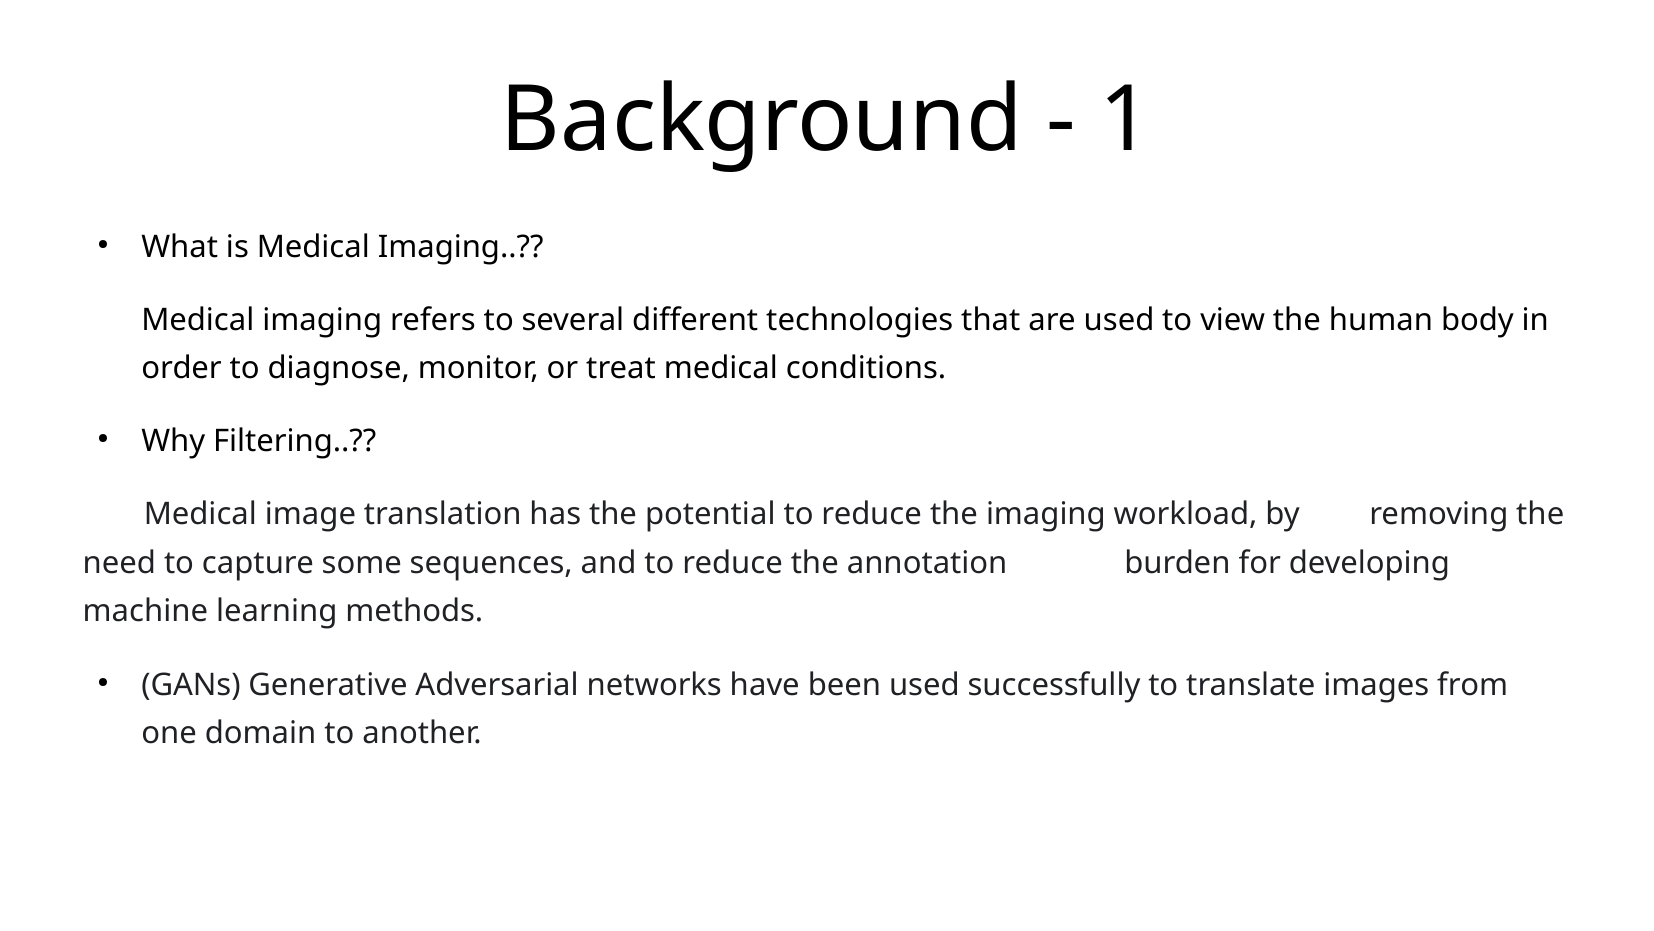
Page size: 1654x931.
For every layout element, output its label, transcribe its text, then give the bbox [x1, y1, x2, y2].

list What is Medical Imaging..?? Medical imaging refers to several different technologies that are used to view the human body in order to diagnose, monitor, or treat medical conditions. Why Filtering..?? Medical image translation has the potential to reduce the imaging workload, by removing the need to capture some sequences, and to reduce the annotation burden for developing machine learning methods. (GANs) Generative Adversarial networks have been used successfully to translate images from one domain to another. [82, 217, 1571, 758]
title Background - 1 [82, 37, 1571, 193]
